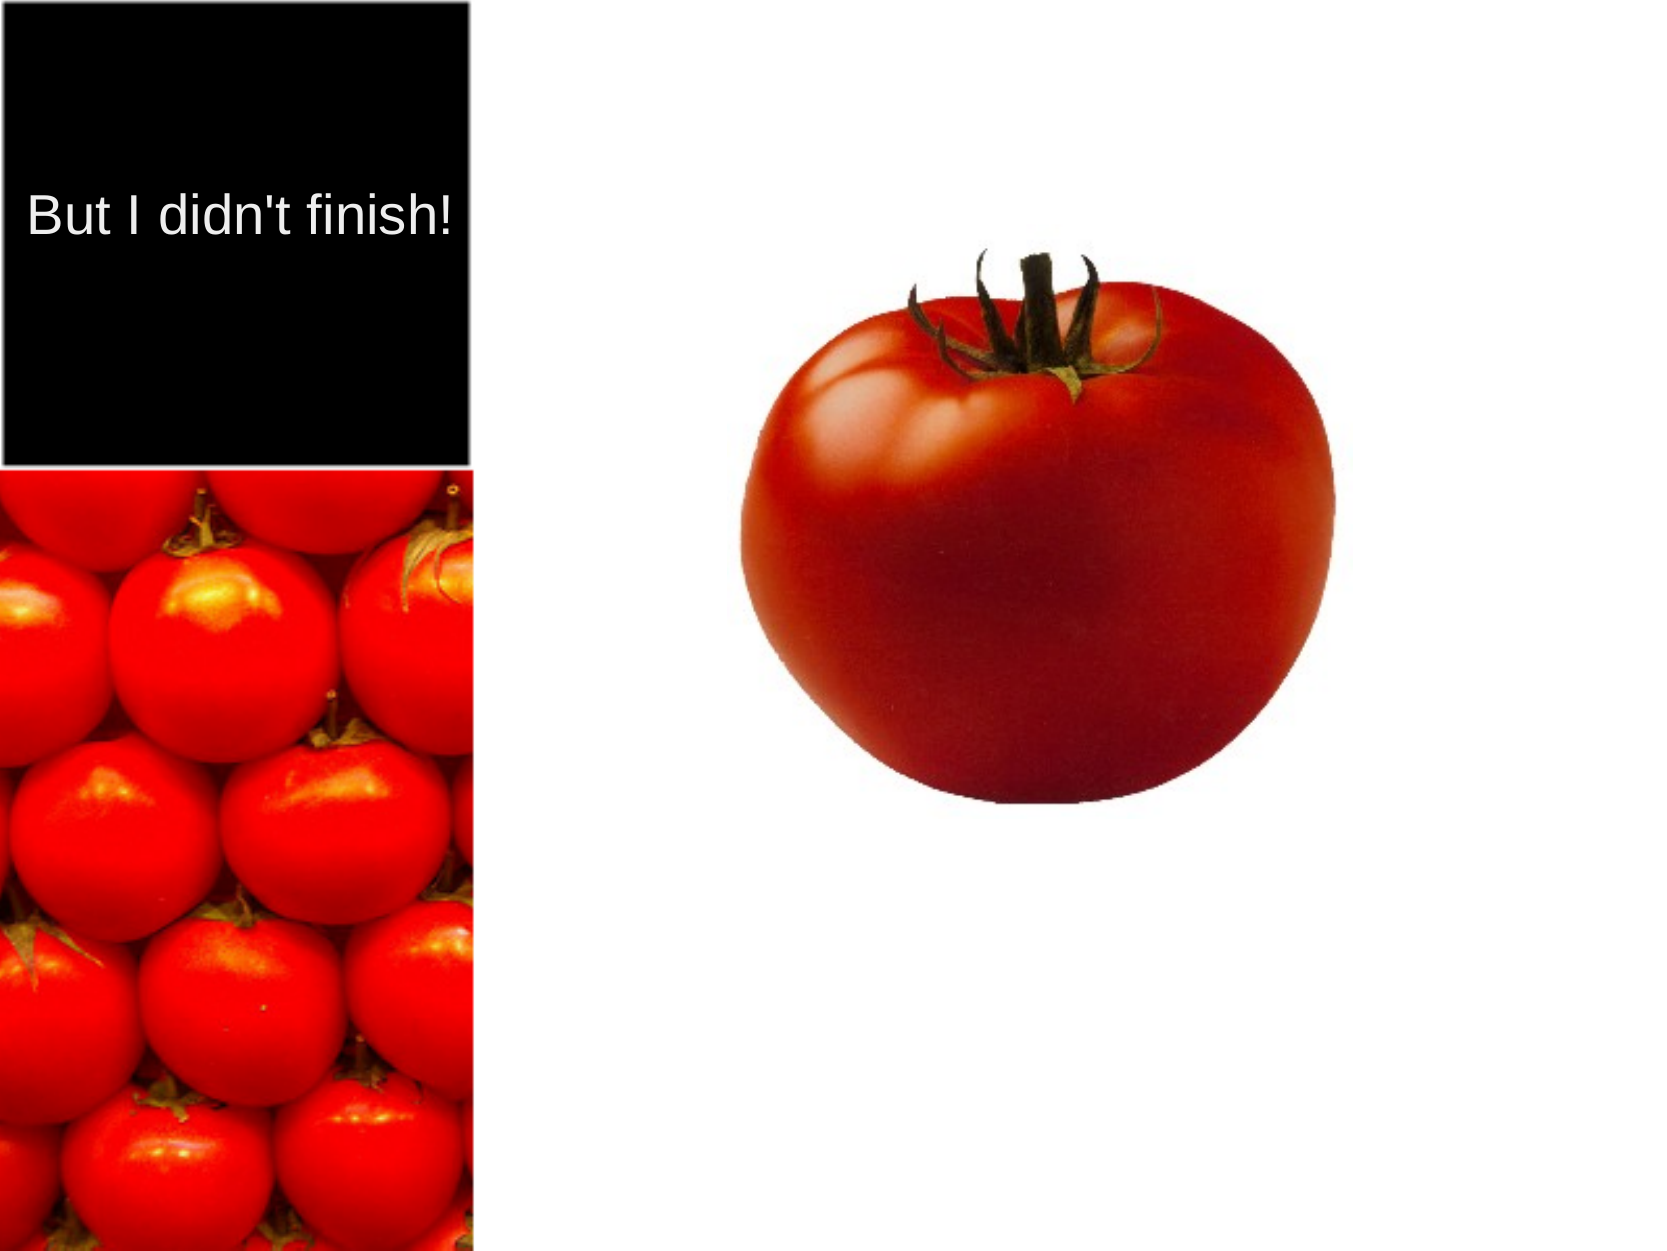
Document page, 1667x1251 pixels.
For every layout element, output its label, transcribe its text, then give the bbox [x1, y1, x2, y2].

picture [0, 0, 1667, 1251]
text_box But I didn't finish! [24, 183, 455, 248]
